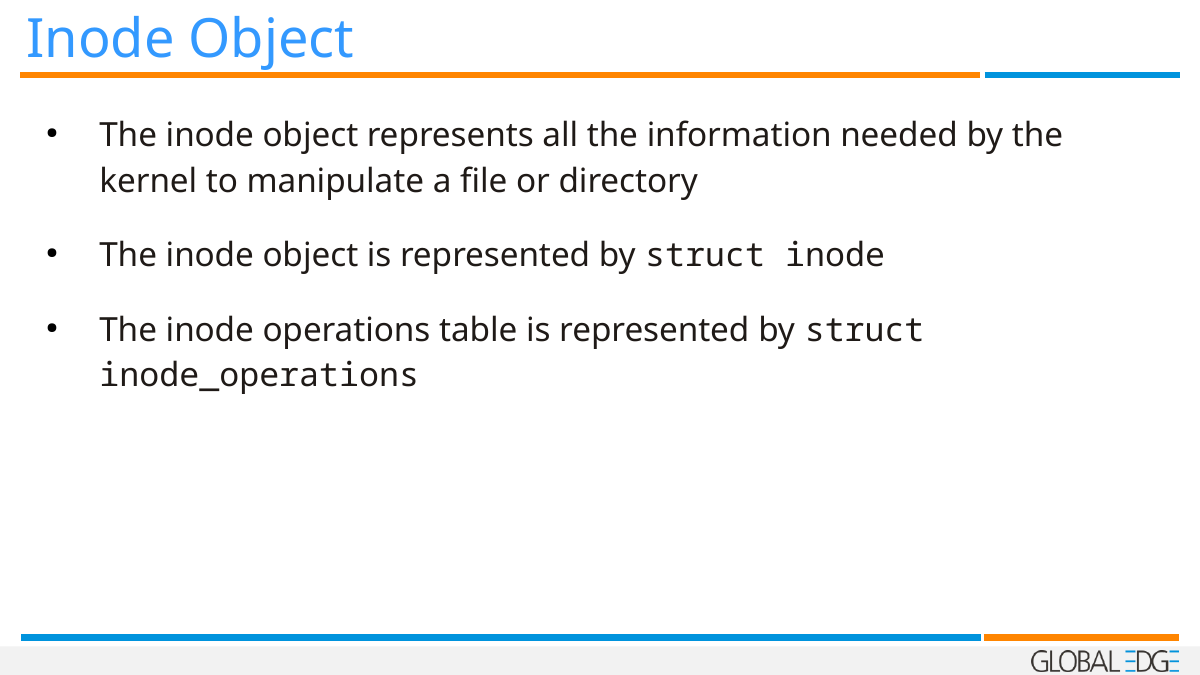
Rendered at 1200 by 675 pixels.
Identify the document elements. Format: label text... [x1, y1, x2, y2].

picture [1031, 650, 1179, 672]
list The inode object represents all the information needed by the kernel to manipulate a file or directory The inode object is represented by struct inode The inode operations table is represented by struct inode_operations [28, 111, 1168, 621]
title Inode Object [12, 4, 1088, 68]
